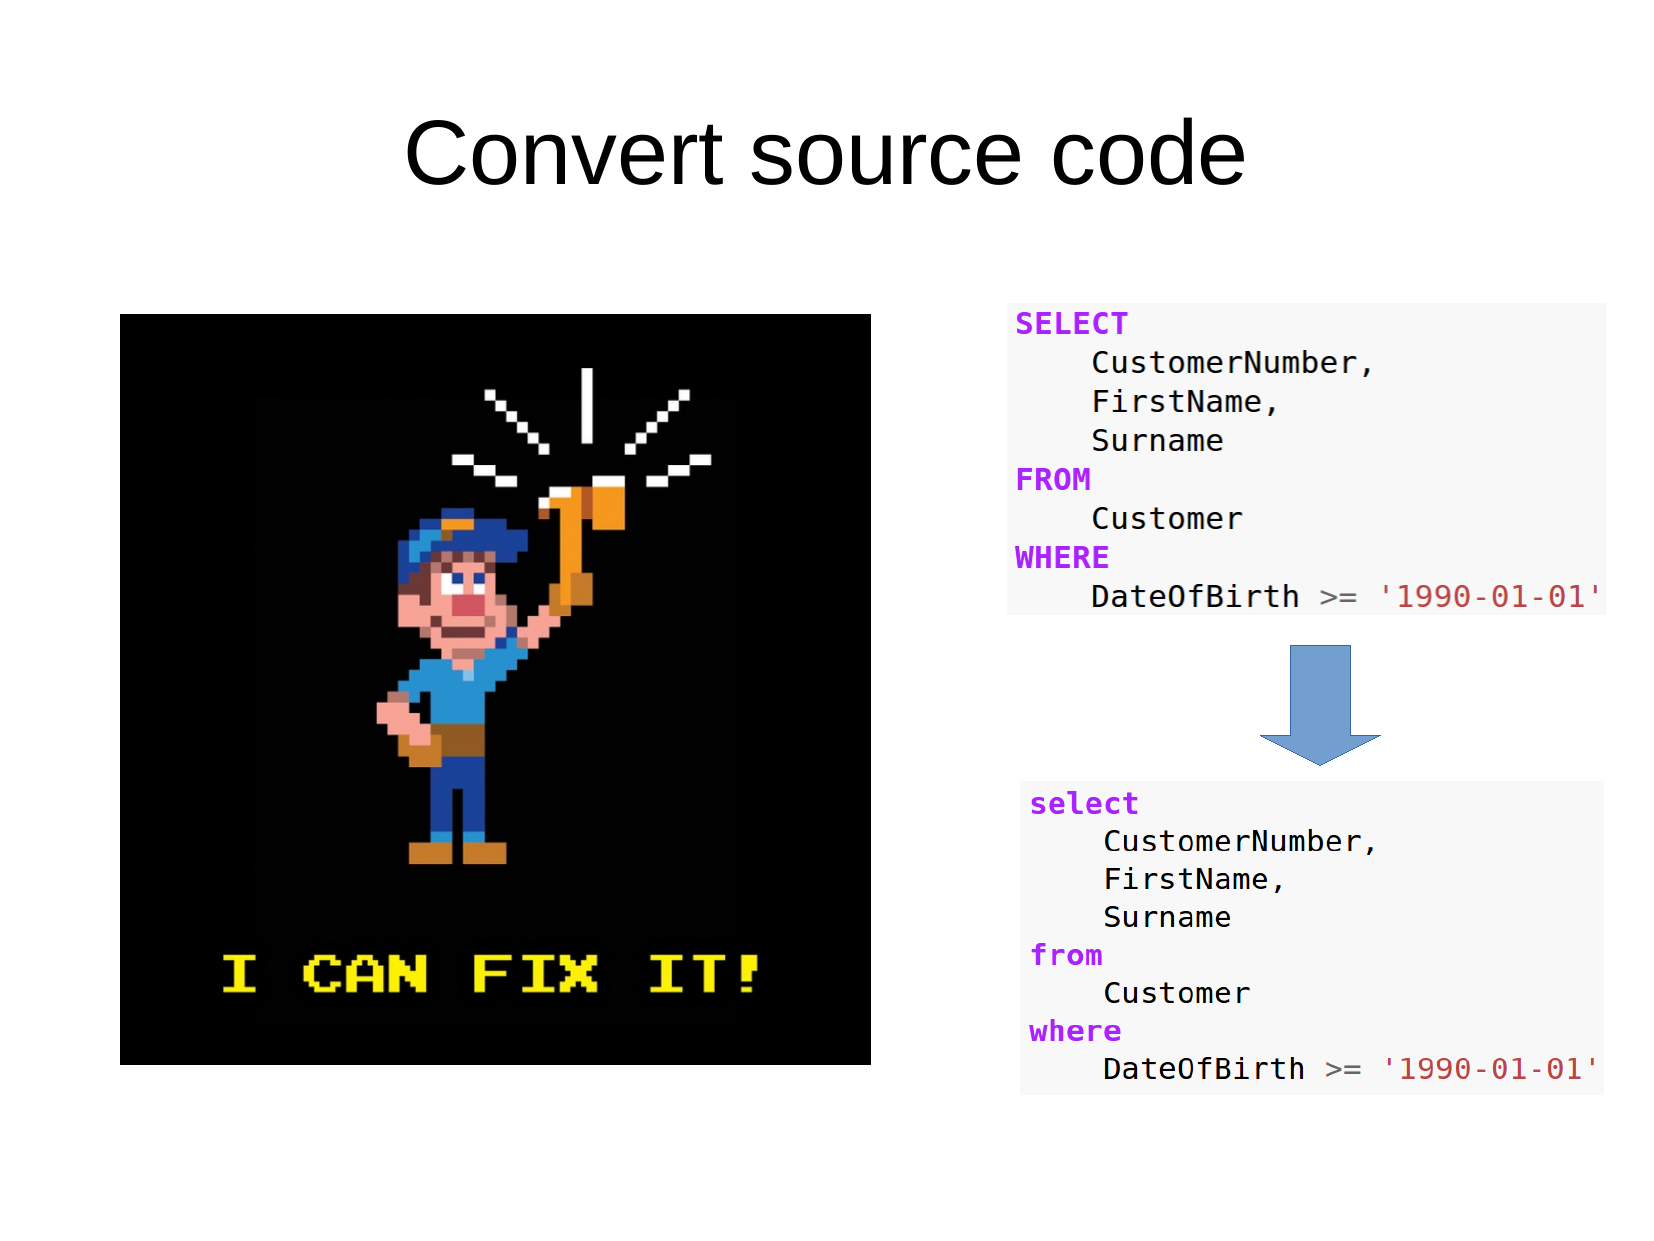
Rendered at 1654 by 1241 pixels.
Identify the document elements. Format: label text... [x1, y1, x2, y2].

title Convert source code [82, 49, 1571, 257]
text_box [1260, 645, 1381, 766]
picture [1007, 303, 1606, 616]
picture [1020, 781, 1604, 1096]
picture [120, 314, 871, 1066]
